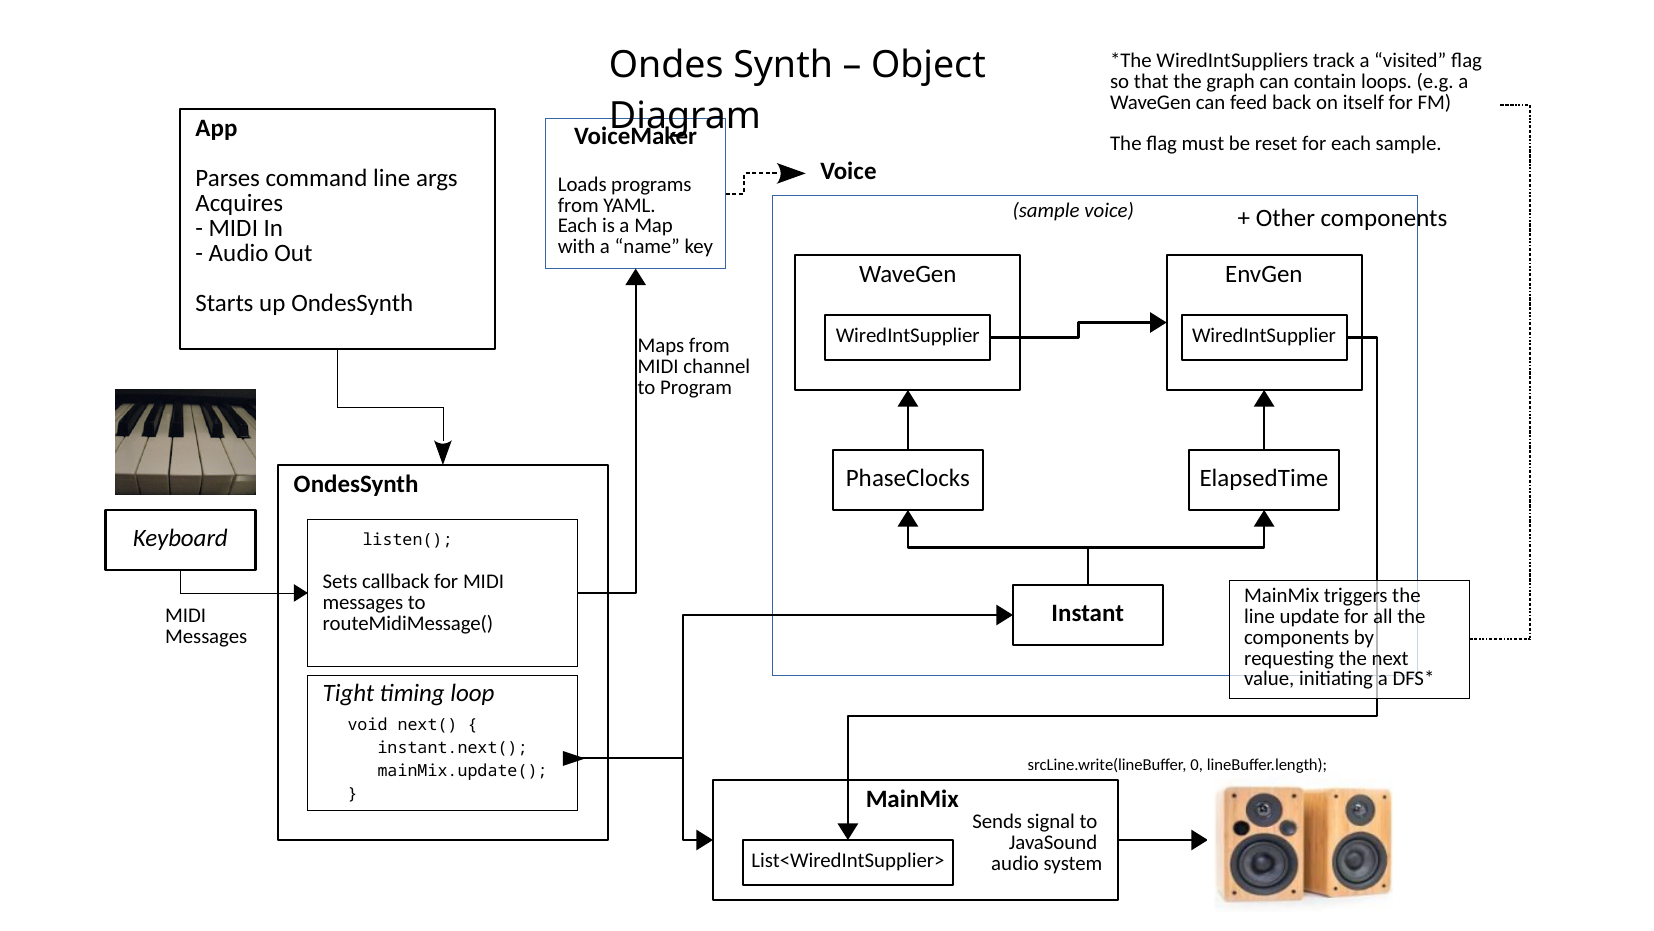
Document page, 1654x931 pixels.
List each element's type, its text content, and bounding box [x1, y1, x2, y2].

text_box OndesSynth [308, 661, 577, 666]
text_box Keyboard [105, 510, 256, 571]
text_box Ondes Synth – Object Diagram [594, 30, 1060, 91]
text_box WiredIntSupplier [825, 315, 991, 361]
text_box [772, 195, 1418, 676]
text_box (sample voice) [997, 195, 1178, 231]
text_box OndesSynth [277, 465, 608, 593]
text_box App Parses command line args Acquires - MIDI In - Audio Out Starts up OndesSynth [179, 109, 495, 350]
text_box OndesSynth [277, 594, 608, 841]
text_box Maps from MIDI channel to Program [622, 330, 773, 408]
text_box Voice [805, 153, 956, 194]
text_box void next() { instant.next(); mainMix.update(); } [292, 705, 563, 804]
text_box ElapsedTime [1189, 450, 1340, 511]
text_box List<WiredIntSupplier> [742, 840, 953, 886]
text_box MainMix Sends signal to JavaSound audio system [712, 780, 1118, 901]
text_box MainMix triggers the line update for all the components by requesting the next value, initiating a DFS* [1229, 580, 1470, 699]
text_box srcLine.write(lineBuffer, 0, lineBuffer.length); [1012, 750, 1343, 782]
text_box MIDI Messages [150, 600, 271, 661]
picture [1207, 768, 1403, 912]
text_box Tight timing loop [307, 675, 578, 755]
text_box VoiceMaker Loads programs from YAML. Each is a Map with a “name” key [545, 118, 726, 269]
text_box PhaseClocks [832, 450, 983, 511]
text_box WiredIntSupplier [1181, 315, 1347, 361]
text_box + Other components [1222, 200, 1463, 241]
picture [115, 389, 256, 496]
text_box *The WiredIntSuppliers track a “visited” flag so that the graph can contain loops. (e.g. a WaveGen can feed back on itself for FM) The flag must be reset for each sample. [1095, 45, 1501, 166]
text_box listen(); Sets callback for MIDI messages to routeMidiMessage() [307, 519, 578, 661]
text_box Tight timing loop [307, 762, 578, 811]
